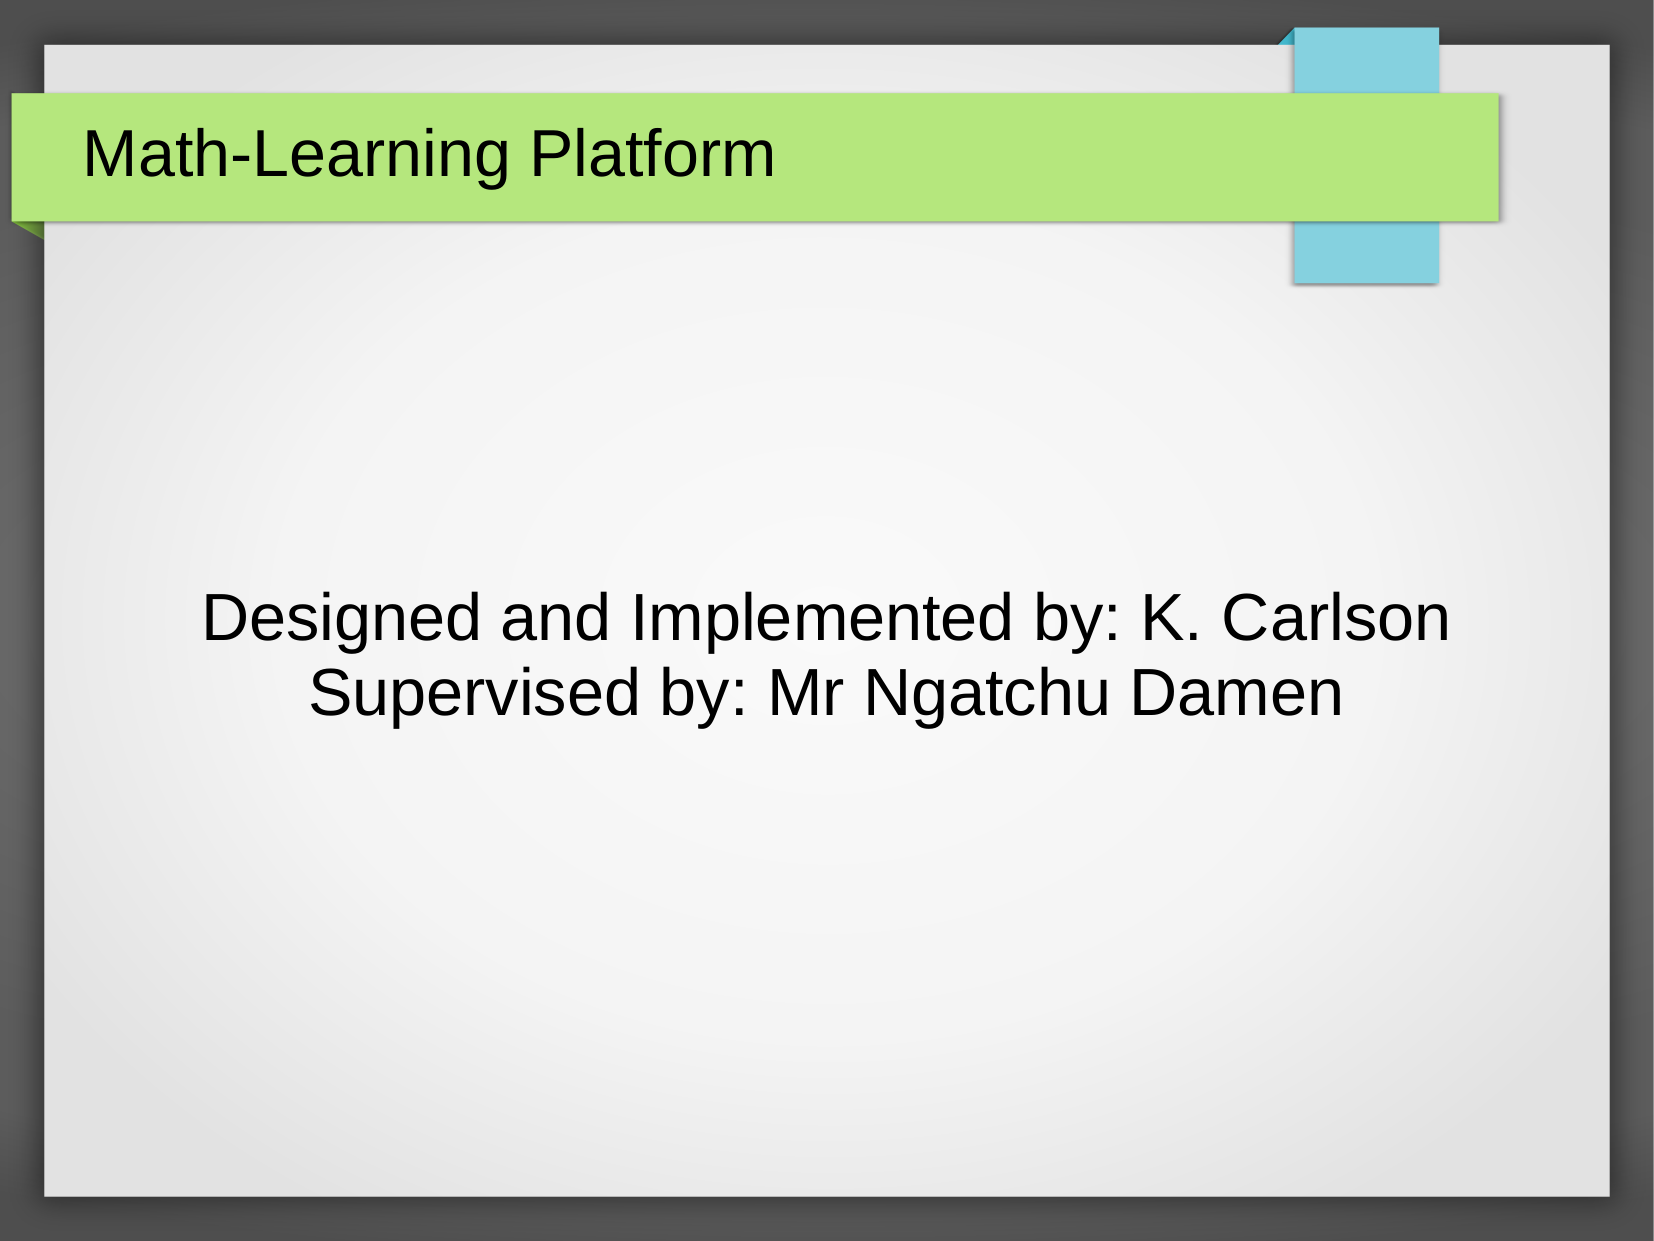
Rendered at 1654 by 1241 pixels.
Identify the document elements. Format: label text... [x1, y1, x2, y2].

picture [0, 0, 1654, 1241]
subtitle Designed and Implemented by: K. Carlson Supervised by: Mr Ngatchu Damen [82, 295, 1571, 1015]
title Math-Learning Platform [82, 94, 1264, 213]
